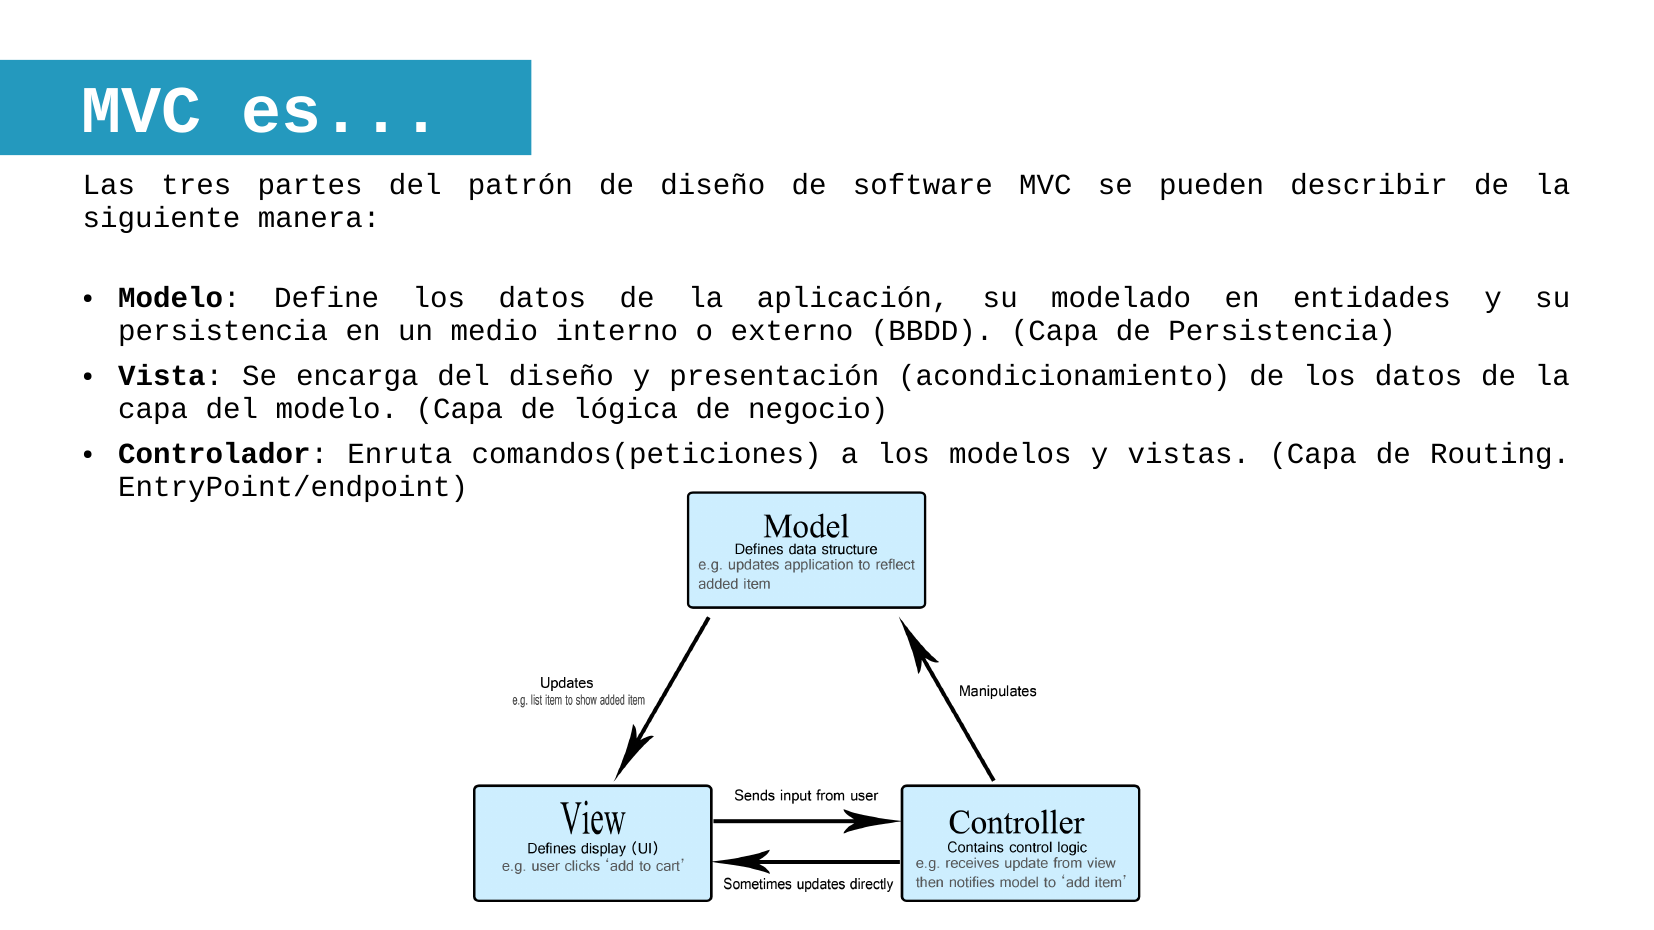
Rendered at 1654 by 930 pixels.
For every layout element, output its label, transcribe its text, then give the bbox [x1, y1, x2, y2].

subtitle Las tres partes del patrón de diseño de software MVC se pueden describir de la siguiente manera: Modelo: Define los datos de la aplicación, su modelado en entidades y su persistencia en un medio interno o externo (BBDD). (Capa de Persistencia) Vista: Se encarga del diseño y presentación (acondicionamiento) de los datos de la capa del modelo. (Capa de lógica de negocio) Controlador: Enruta comandos(peticiones) a los modelos y vistas. (Capa de Routing. EntryPoint/endpoint) [1163, 451, 1571, 506]
subtitle Las tres partes del patrón de diseño de software MVC se pueden describir de la siguiente manera: Modelo: Define los datos de la aplicación, su modelado en entidades y su persistencia en un medio interno o externo (BBDD). (Capa de Persistencia) Vista: Se encarga del diseño y presentación (acondicionamiento) de los datos de la capa del modelo. (Capa de lógica de negocio) Controlador: Enruta comandos(peticiones) a los modelos y vistas. (Capa de Routing. EntryPoint/endpoint) [82, 451, 450, 506]
title MVC es... [81, 168, 1570, 193]
picture [450, 440, 1163, 930]
